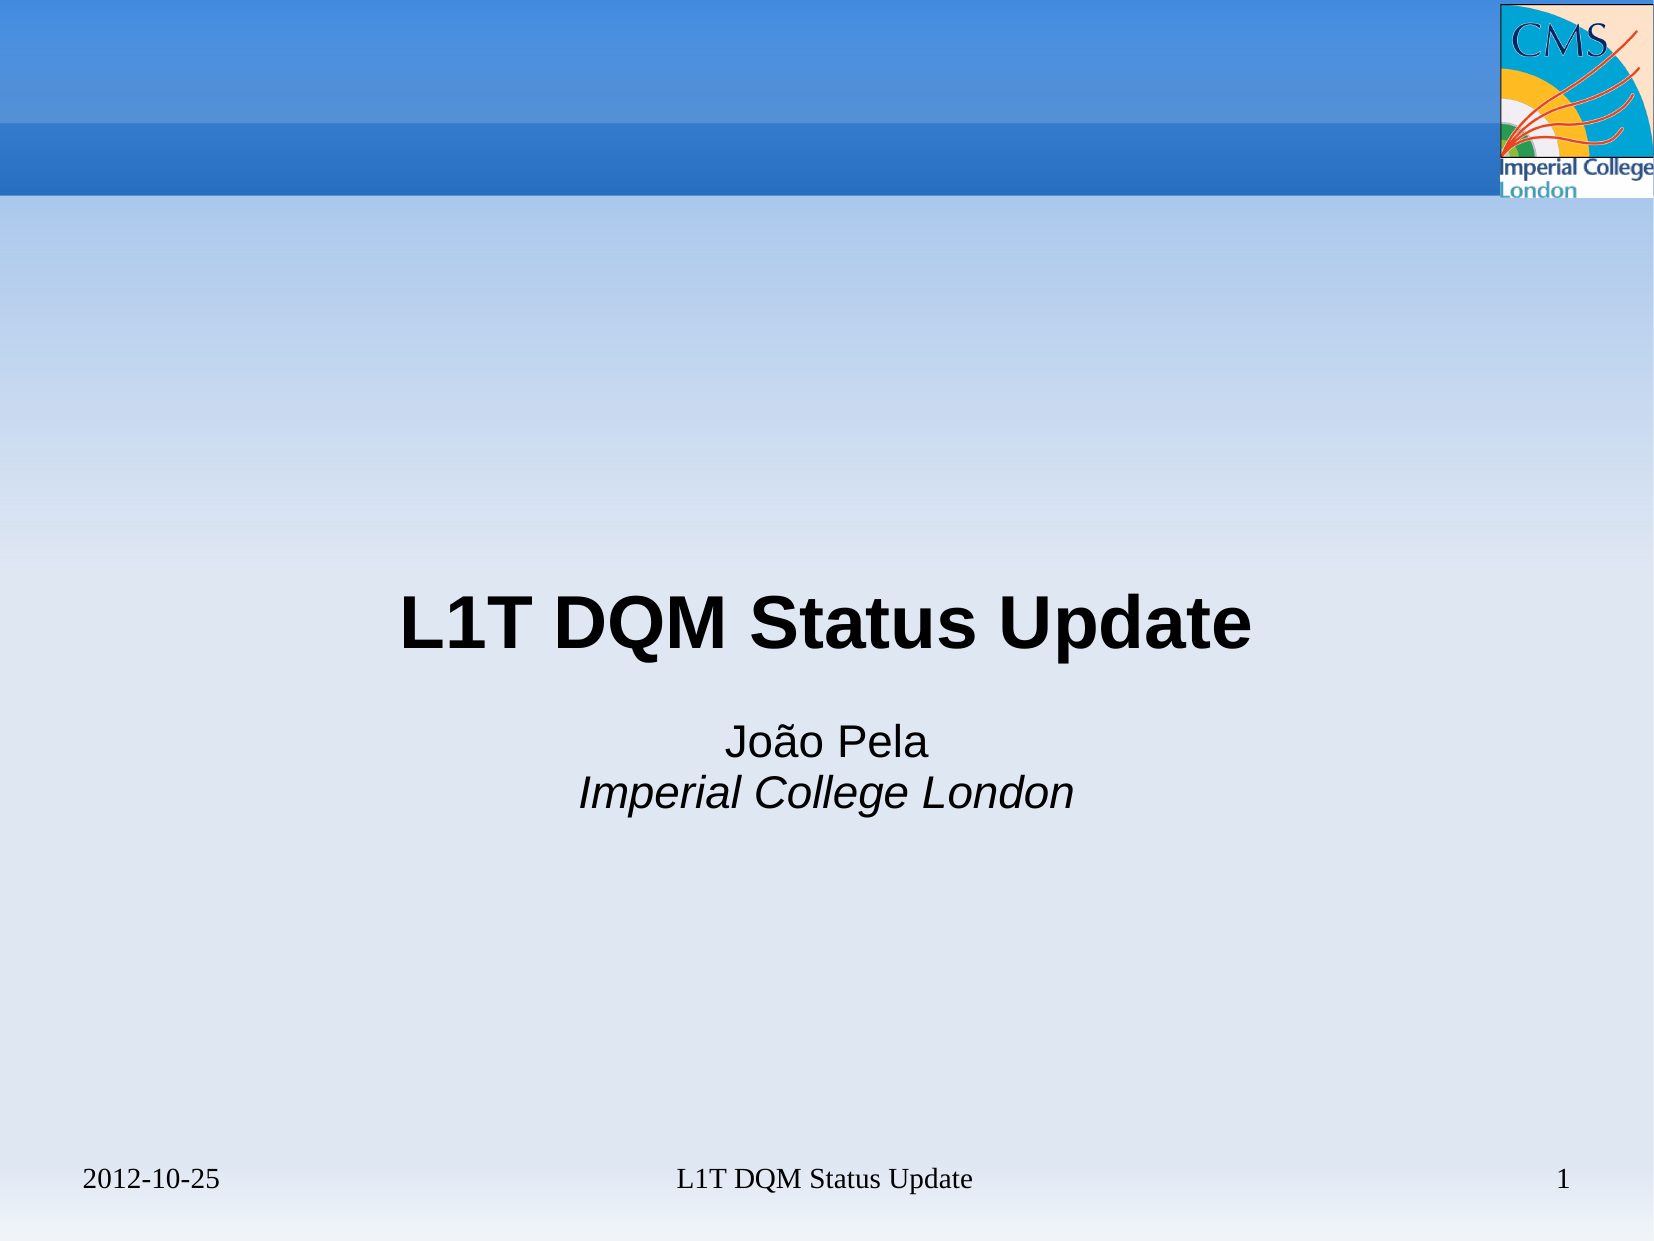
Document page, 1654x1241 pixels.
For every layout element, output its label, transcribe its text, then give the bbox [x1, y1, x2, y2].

subtitle L1T DQM Status Update João Pela Imperial College London [82, 290, 1571, 1109]
picture [0, 0, 1654, 1241]
